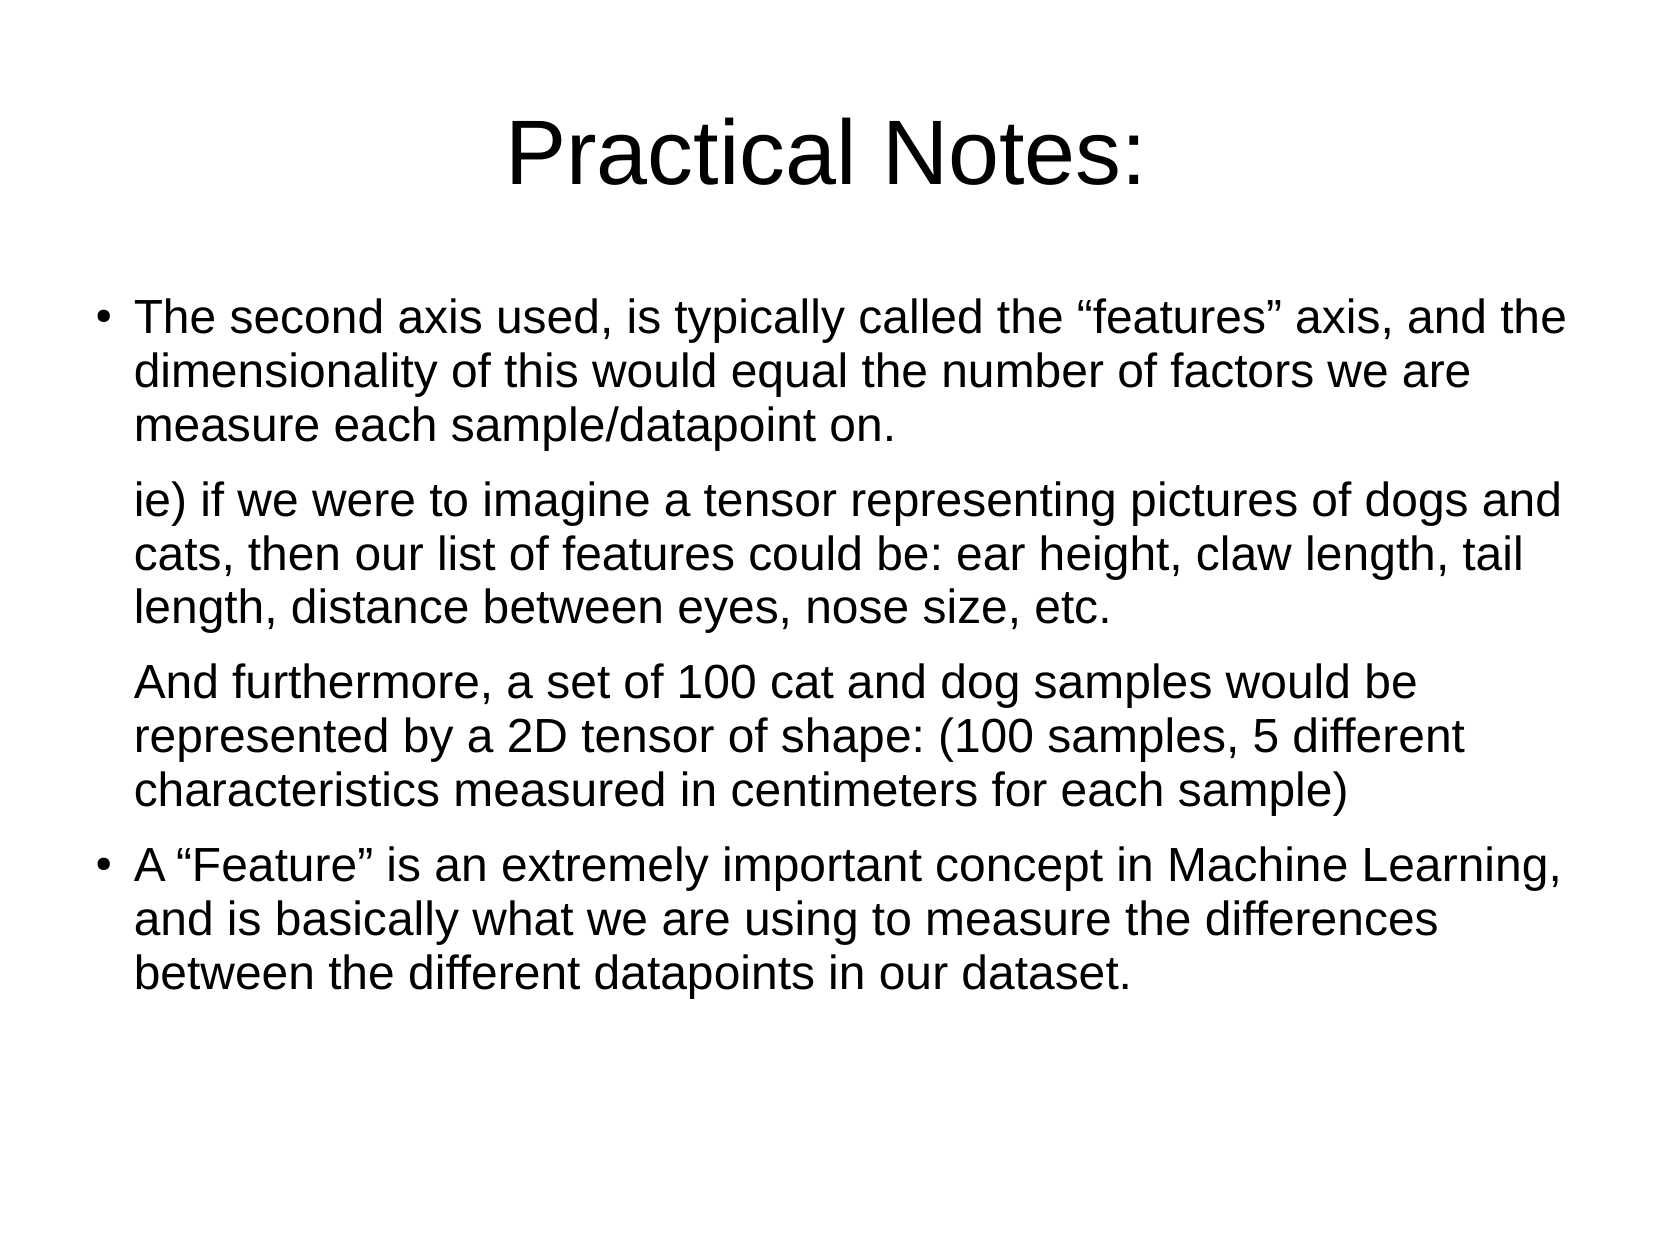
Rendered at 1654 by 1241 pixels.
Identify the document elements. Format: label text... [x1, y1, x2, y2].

list The second axis used, is typically called the “features” axis, and the dimensionality of this would equal the number of factors we are measure each sample/datapoint on. ie) if we were to imagine a tensor representing pictures of dogs and cats, then our list of features could be: ear height, claw length, tail length, distance between eyes, nose size, etc. And furthermore, a set of 100 cat and dog samples would be represented by a 2D tensor of shape: (100 samples, 5 different characteristics measured in centimeters for each sample) A “Feature” is an extremely important concept in Machine Learning, and is basically what we are using to measure the differences between the different datapoints in our dataset. [82, 290, 1571, 1010]
title Practical Notes: [82, 49, 1571, 257]
